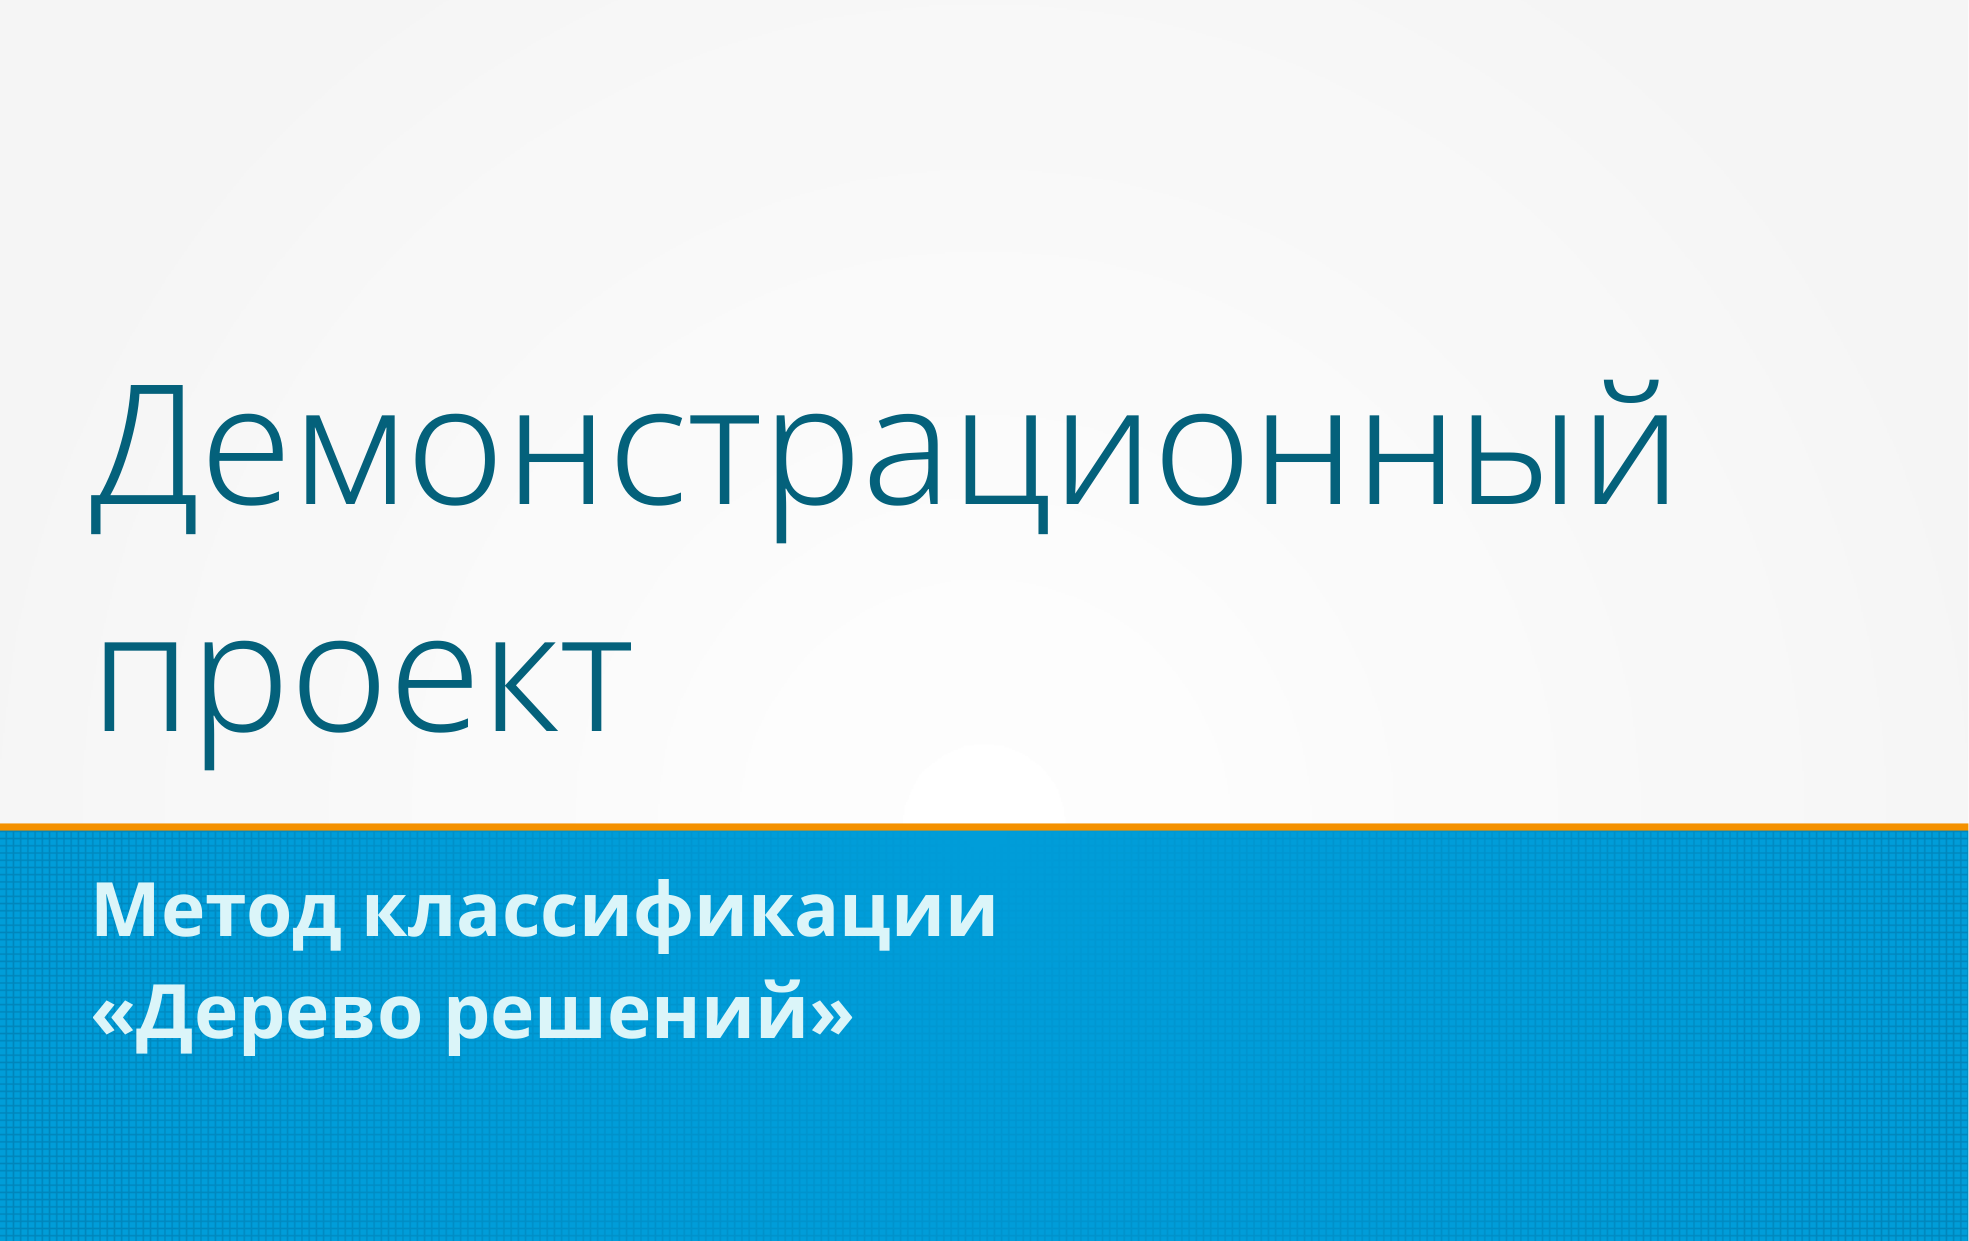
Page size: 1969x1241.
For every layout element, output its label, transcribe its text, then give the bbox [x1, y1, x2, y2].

picture [0, 0, 1969, 830]
subtitle Метод классификации «Дерево решений» [90, 855, 1861, 1111]
title Демонстрационный проект [90, 49, 1862, 781]
